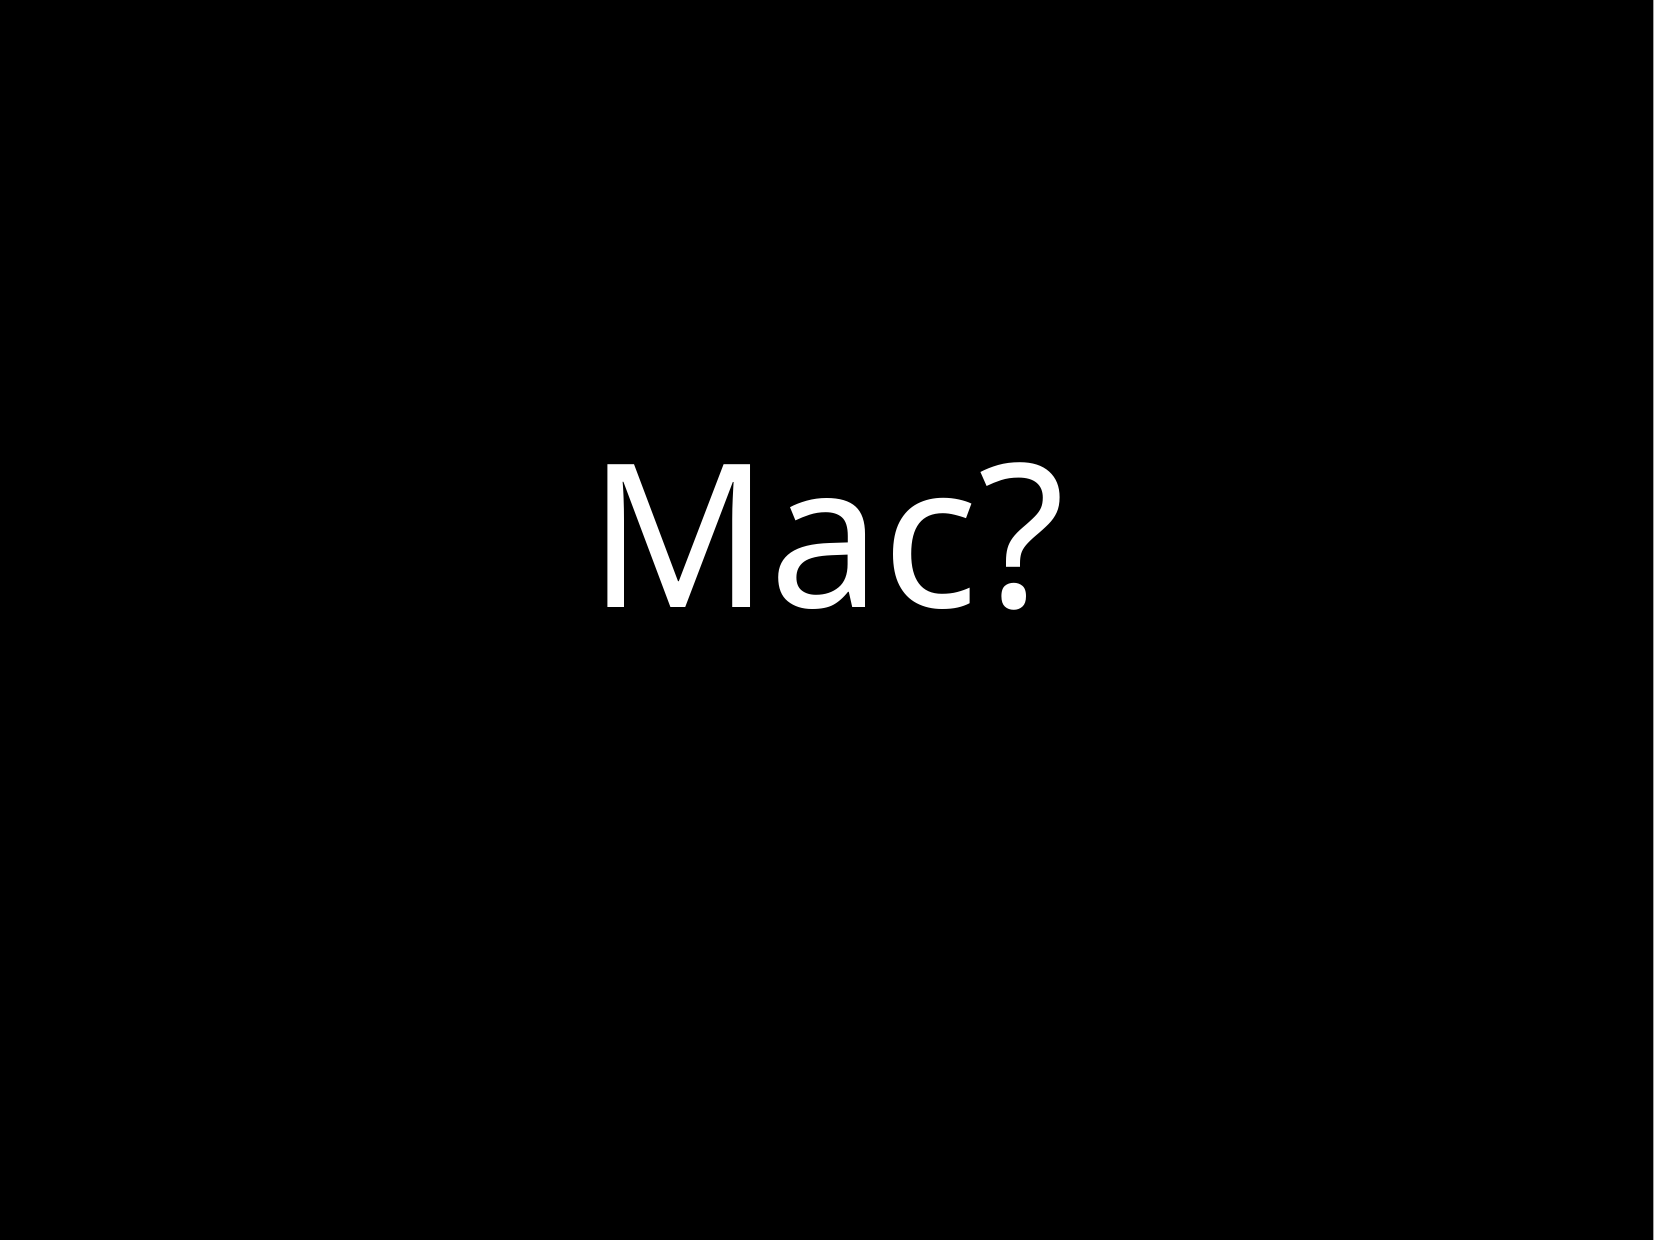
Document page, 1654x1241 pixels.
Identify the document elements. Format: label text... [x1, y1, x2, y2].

subtitle Mac? [82, 49, 1571, 1010]
